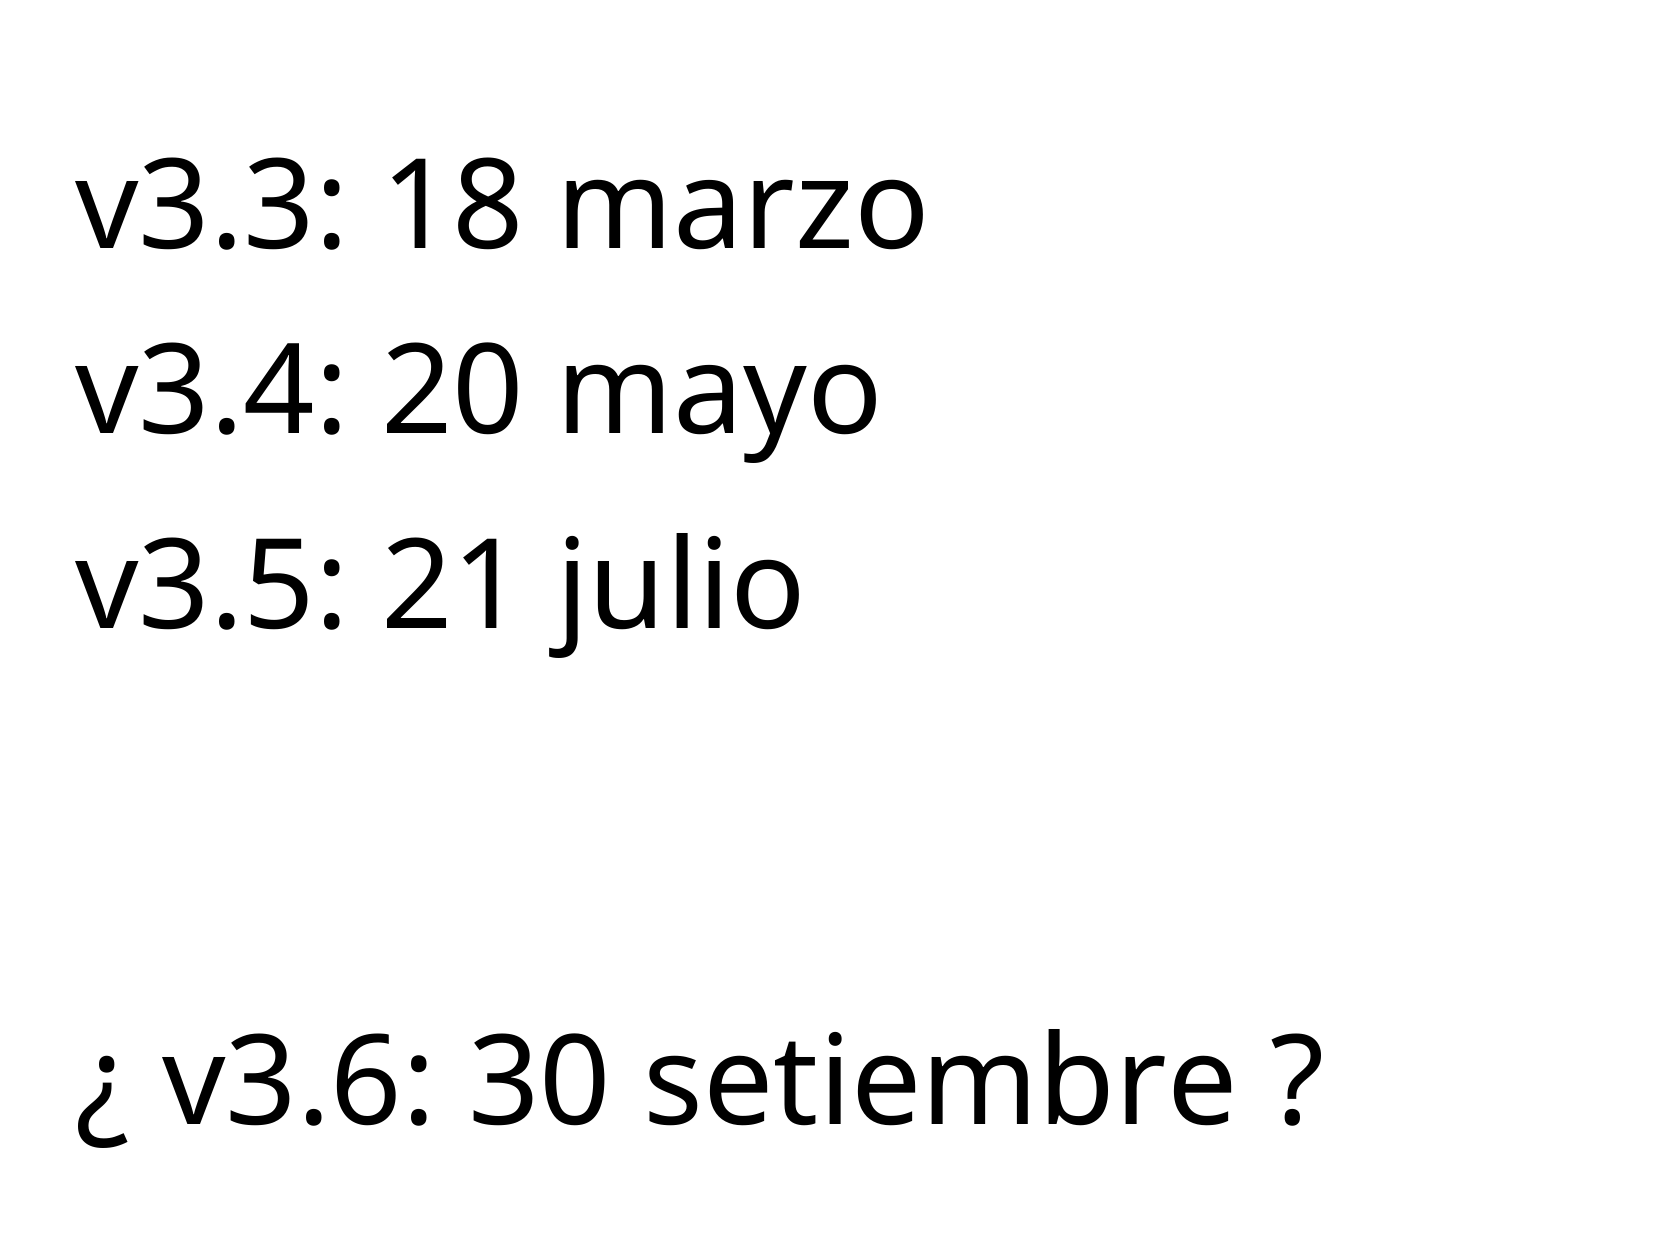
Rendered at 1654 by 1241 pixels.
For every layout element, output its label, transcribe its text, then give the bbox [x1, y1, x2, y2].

text_box v3.4: 20 mayo [60, 292, 1560, 453]
text_box v3.3: 18 marzo [60, 107, 1560, 268]
text_box ¿ v3.6: 30 setiembre ? [60, 983, 1560, 1144]
text_box v3.5: 21 julio [60, 487, 1560, 648]
